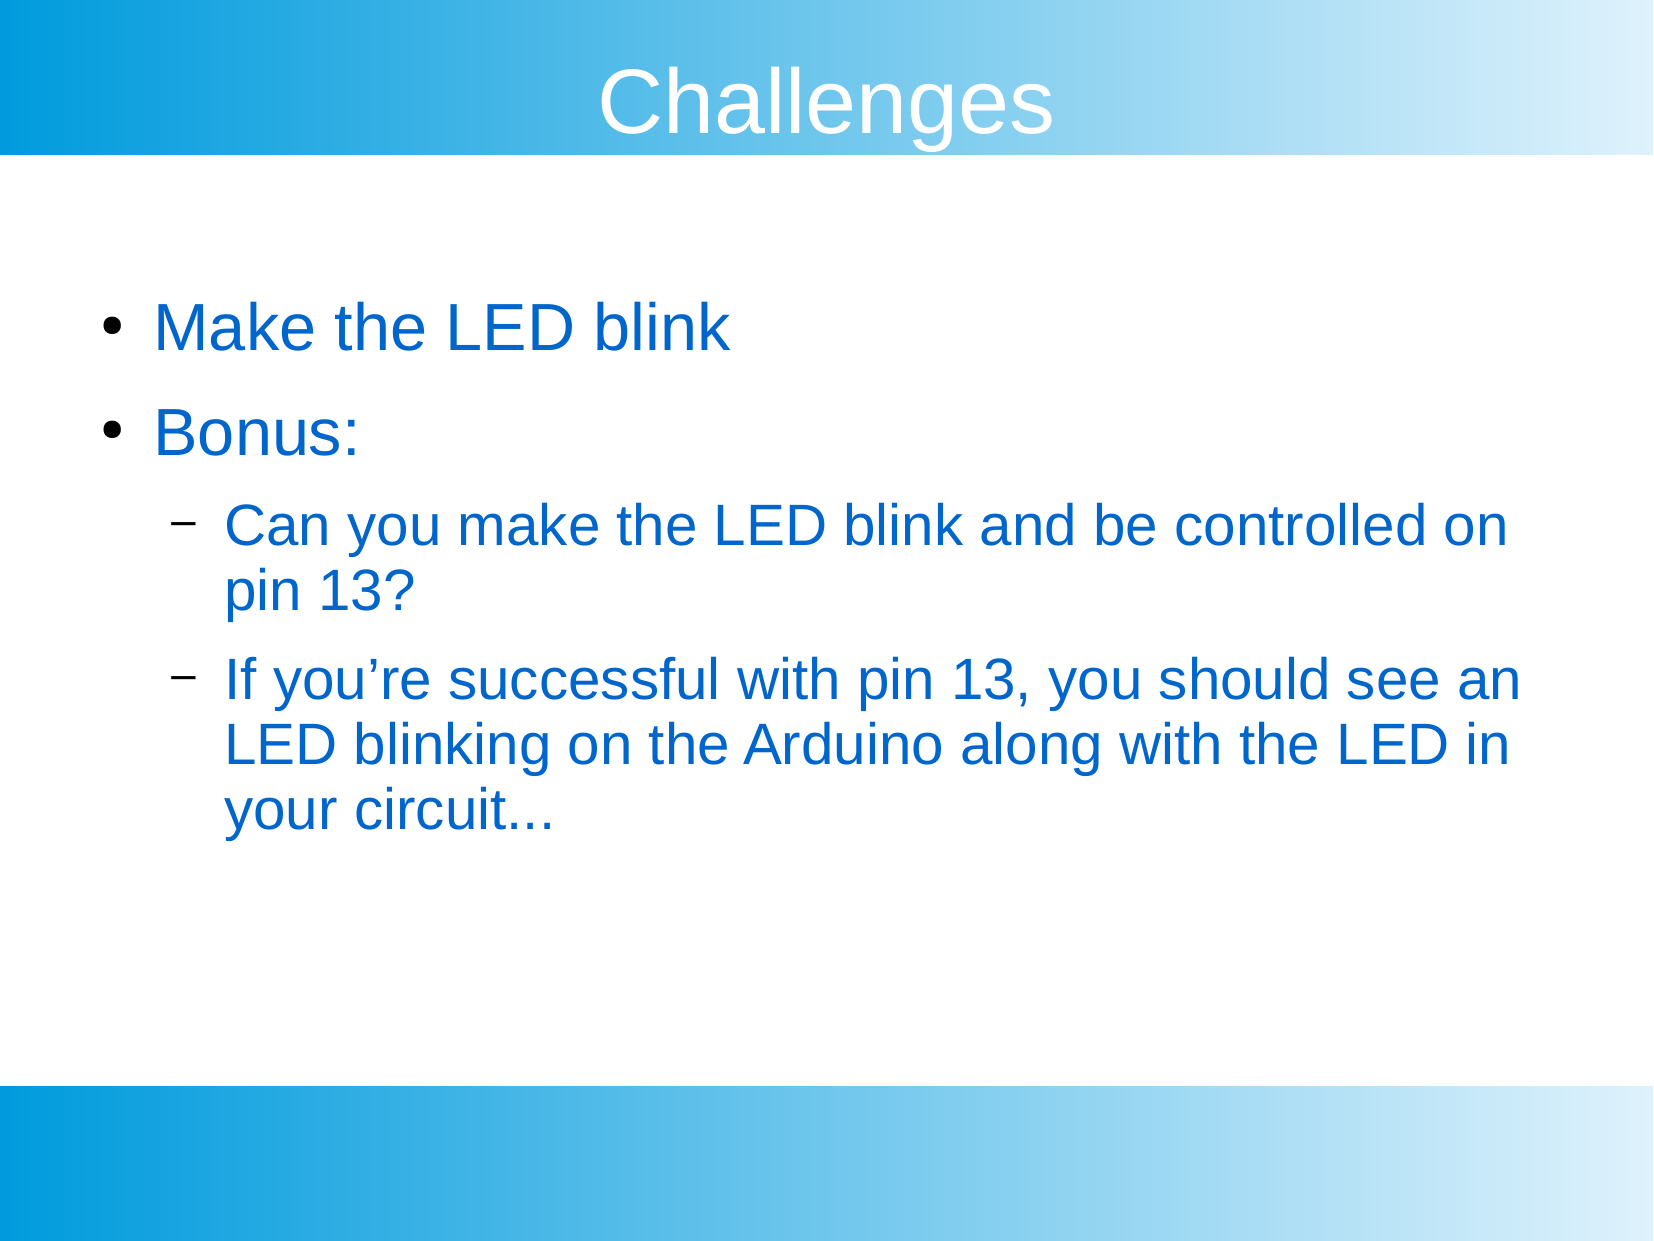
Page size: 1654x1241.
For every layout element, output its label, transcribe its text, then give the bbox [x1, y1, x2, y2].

title Challenges [82, 49, 1571, 155]
list Make the LED blink Bonus: Can you make the LED blink and be controlled on pin 13? If you’re successful with pin 13, you should see an LED blinking on the Arduino along with the LED in your circuit... [82, 290, 1571, 1010]
